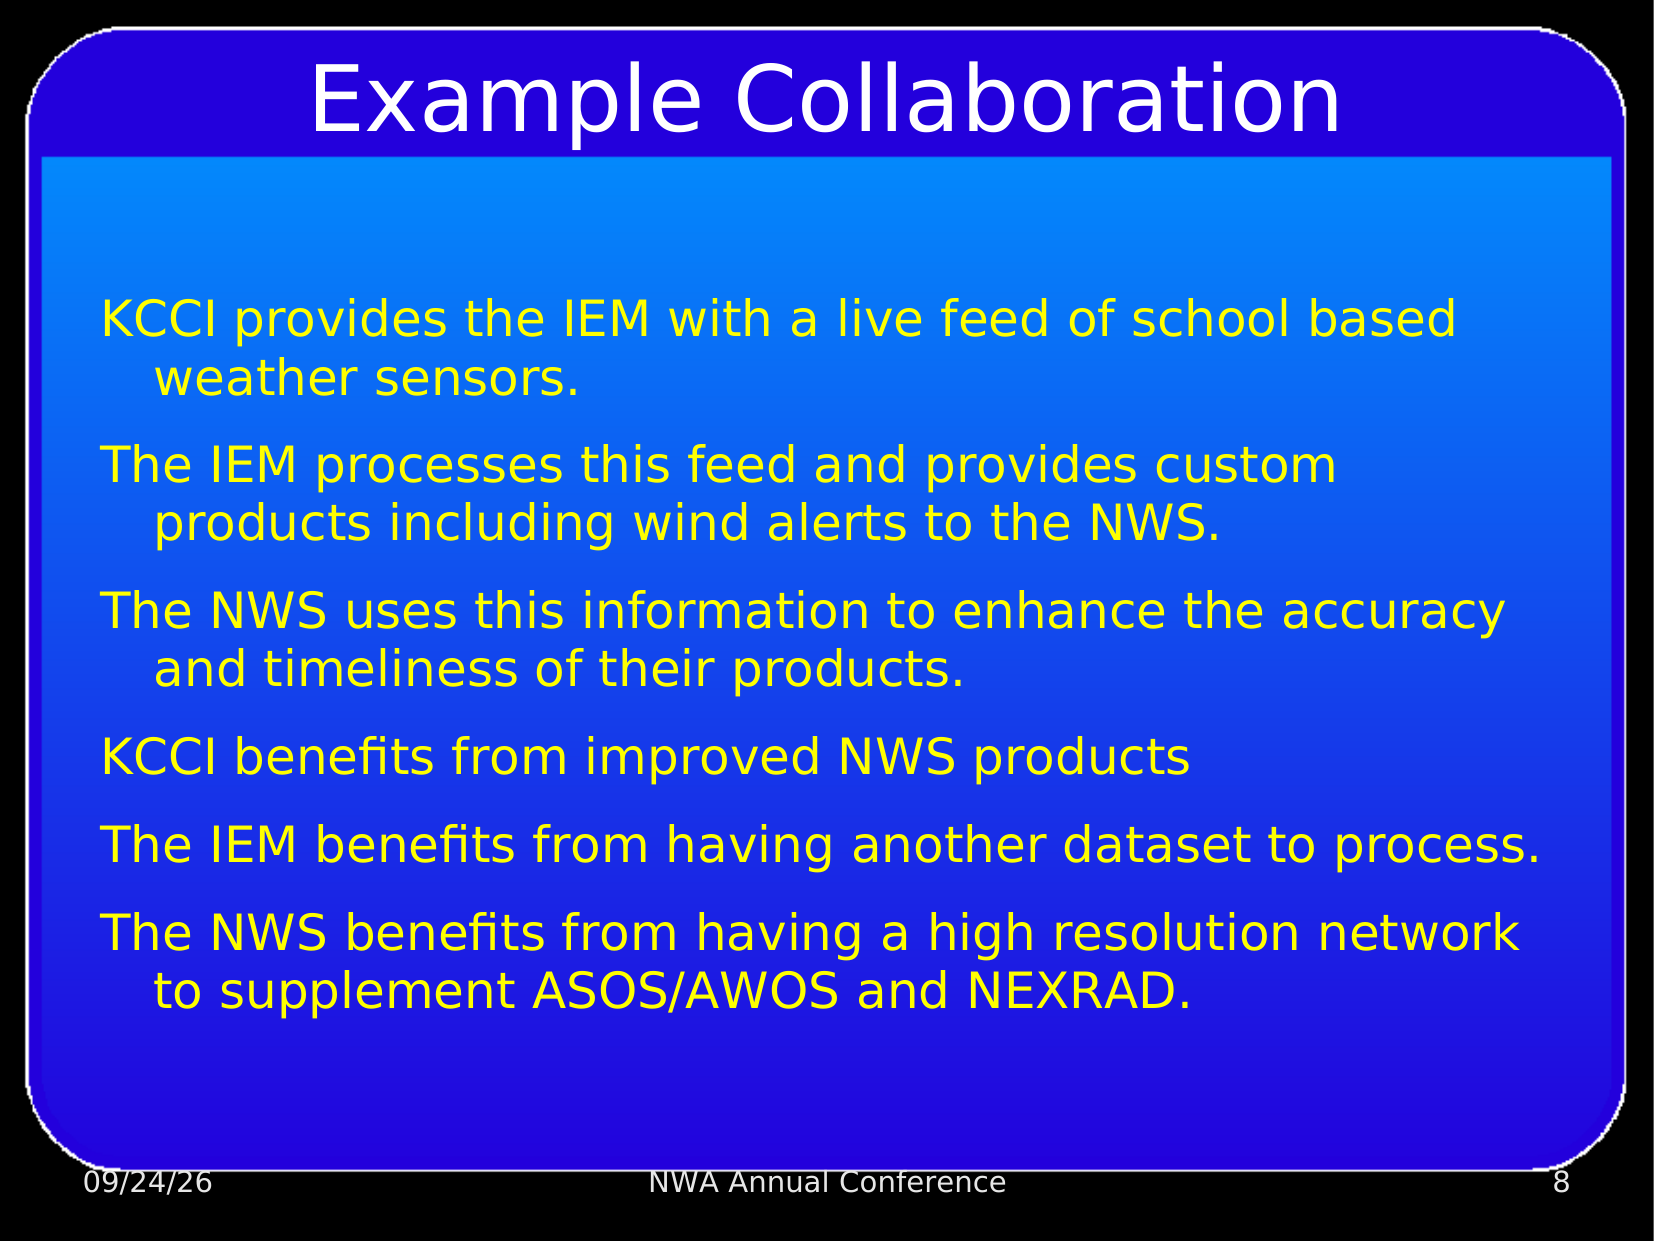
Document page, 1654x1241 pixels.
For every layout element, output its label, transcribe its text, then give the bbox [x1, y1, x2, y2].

list KCCI provides the IEM with a live feed of school based weather sensors. The IEM processes this feed and provides custom products including wind alerts to the NWS. The NWS uses this information to enhance the accuracy and timeliness of their products. KCCI benefits from improved NWS products The IEM benefits from having another dataset to process. The NWS benefits from having a high resolution network to supplement ASOS/AWOS and NEXRAD. [82, 290, 1571, 1109]
title Example Collaboration [82, 46, 1571, 154]
picture [0, 0, 1654, 1241]
